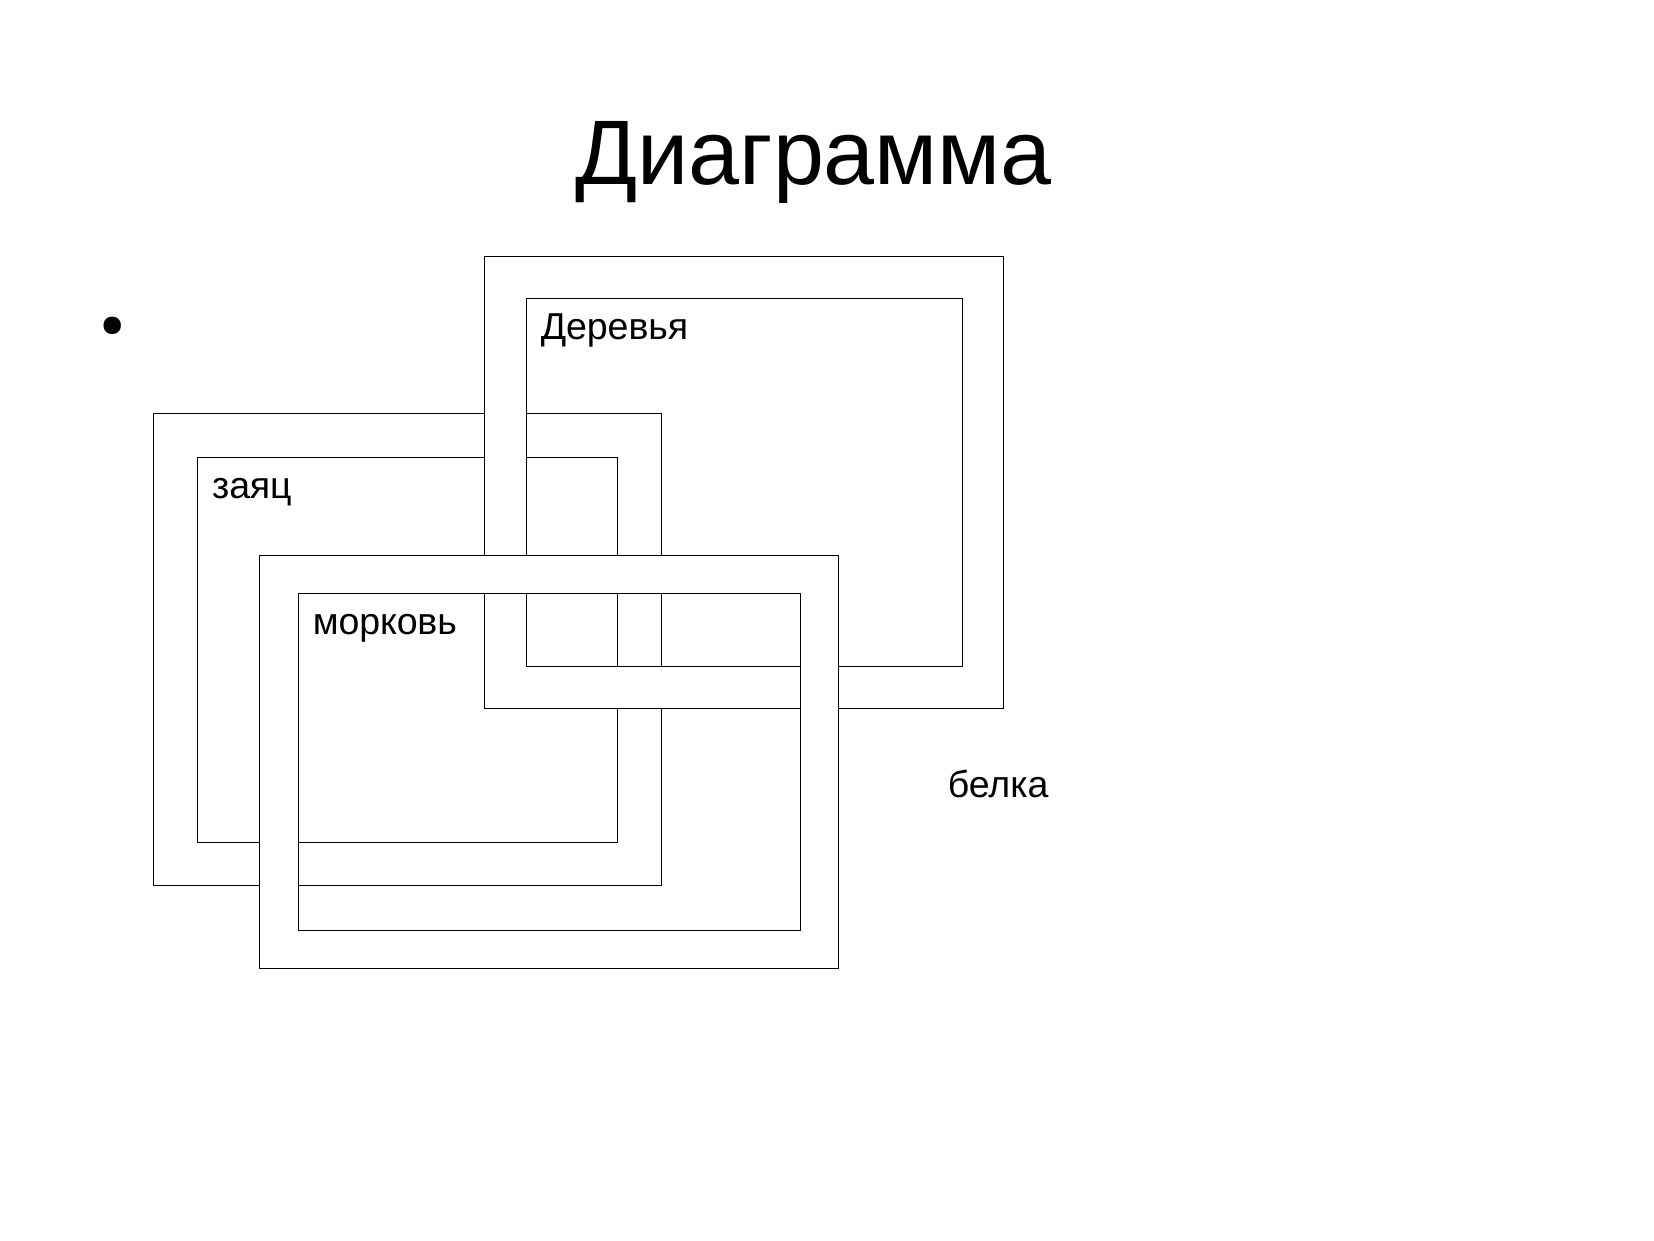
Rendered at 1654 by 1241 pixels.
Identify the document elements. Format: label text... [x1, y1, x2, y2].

list [662, 594, 800, 666]
text_box заяц [299, 709, 662, 886]
list [82, 290, 1571, 1010]
list [299, 594, 617, 842]
list [527, 594, 617, 666]
list [299, 709, 800, 930]
text_box белка [933, 755, 1064, 813]
text_box заяц [153, 413, 484, 886]
text_box заяц [617, 594, 662, 666]
text_box Деревья [484, 594, 800, 709]
title Диаграмма [82, 49, 1571, 257]
text_box заяц [527, 413, 662, 555]
list [198, 458, 484, 842]
list [527, 458, 617, 555]
text_box морковь [259, 555, 839, 969]
text_box Деревья [484, 256, 1004, 709]
list [527, 299, 962, 666]
